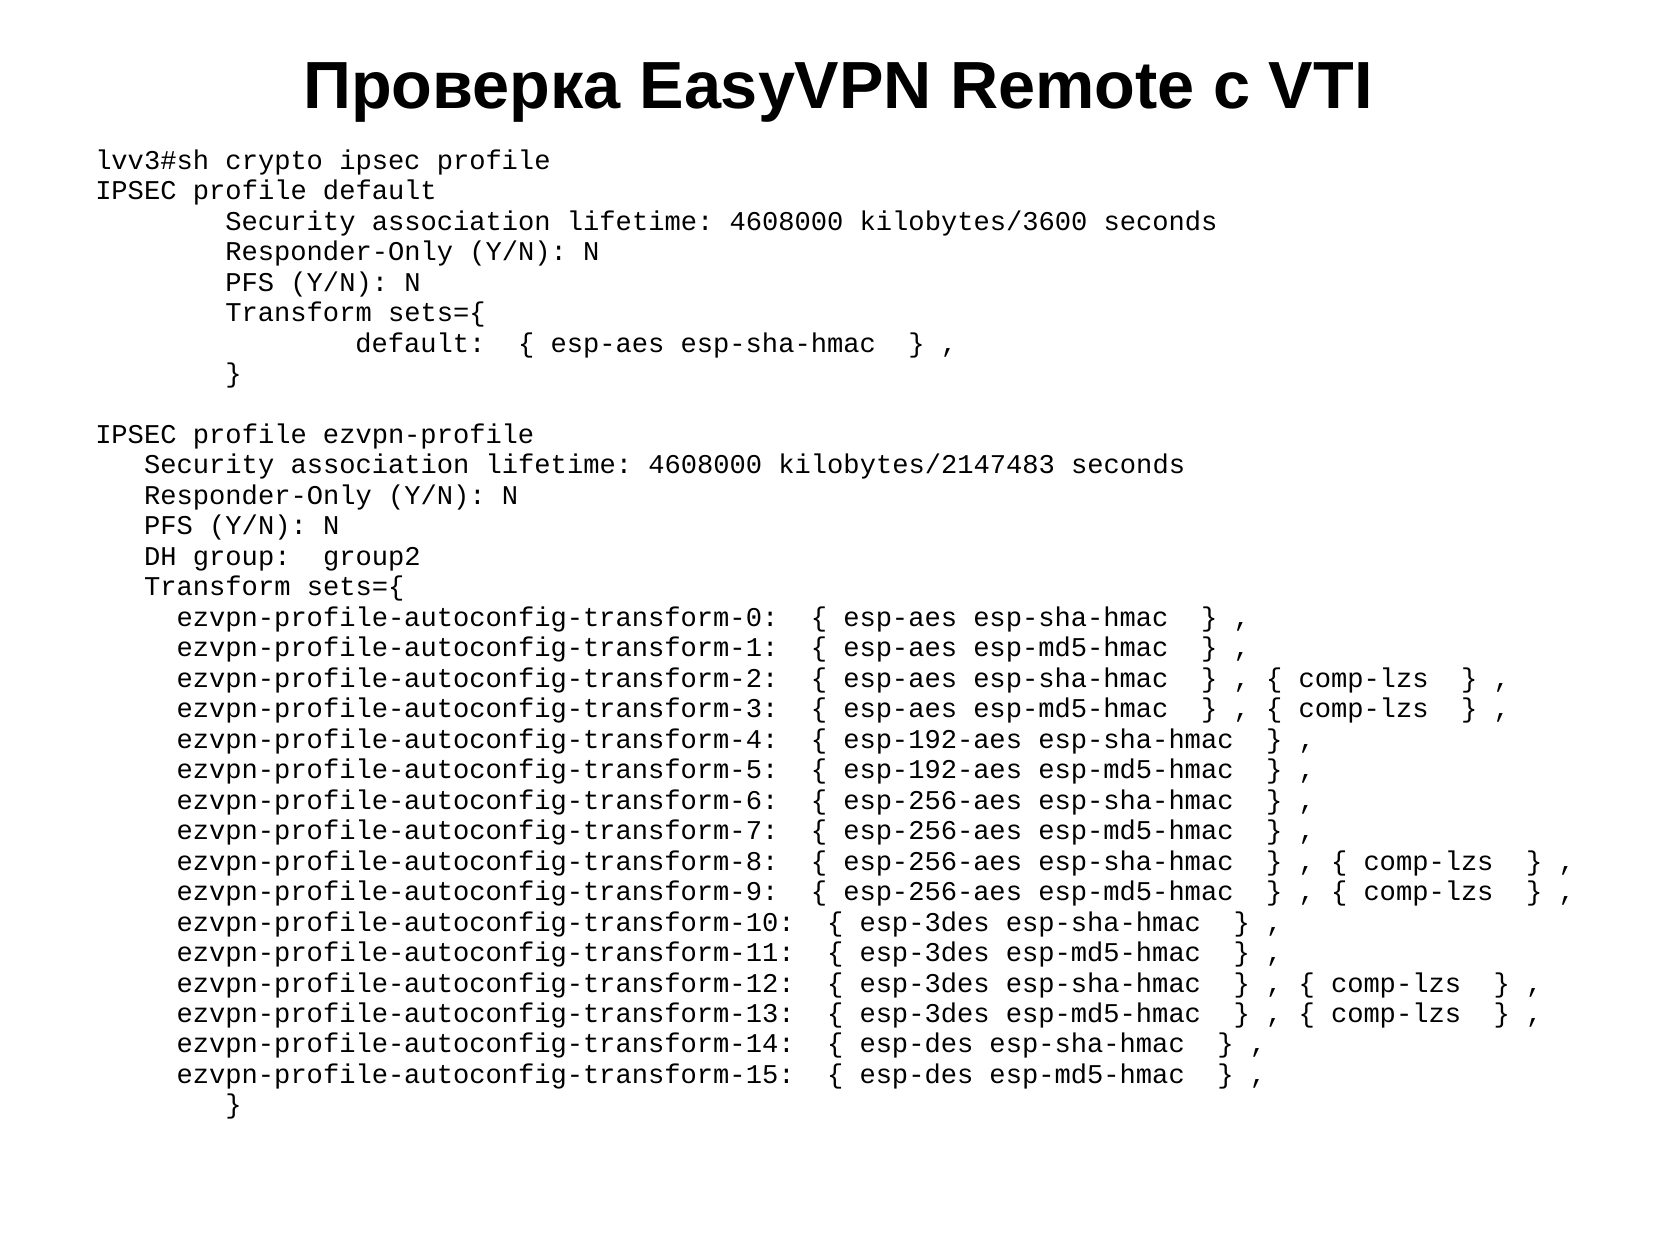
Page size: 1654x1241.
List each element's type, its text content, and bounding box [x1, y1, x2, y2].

text_box Проверка EasyVPN Remote с VTI [64, 37, 1613, 130]
list lvv3#sh crypto ipsec profile IPSEC profile default Security association lifetime: 4608000 kilobytes/3600 seconds Responder-Only (Y/N): N PFS (Y/N): N Transform sets={ default: { esp-aes esp-sha-hmac } , } IPSEC profile ezvpn-profile Security association lifetime: 4608000 kilobytes/2147483 seconds Responder-Only (Y/N): N PFS (Y/N): N DH group: group2 Transform sets={ ezvpn-profile-autoconfig-transform-0: { esp-aes esp-sha-hmac } , ezvpn-profile-autoconfig-transform-1: { esp-aes esp-md5-hmac } , ezvpn-profile-autoconfig-transform-2: { esp-aes esp-sha-hmac } , { comp-lzs } , ezvpn-profile-autoconfig-transform-3: { esp-aes esp-md5-hmac } , { comp-lzs } , ezvpn-profile-autoconfig-transform-4: { esp-192-aes esp-sha-hmac } , ezvpn-profile-autoconfig-transform-5: { esp-192-aes esp-md5-hmac } , ezvpn-profile-autoconfig-transform-6: { esp-256-aes esp-sha-hmac } , ezvpn-profile-autoconfig-transform-7: { esp-256-aes esp-md5-hmac } , ezvpn-profile-autoconfig-transform-8: { esp-256-aes esp-sha-hmac } , { comp-lzs } , ezvpn-profile-autoconfig-transform-9: { esp-256-aes esp-md5-hmac } , { comp-lzs } , ezvpn-profile-autoconfig-transform-10: { esp-3des esp-sha-hmac } , ezvpn-profile-autoconfig-transform-11: { esp-3des esp-md5-hmac } , ezvpn-profile-autoconfig-transform-12: { esp-3des esp-sha-hmac } , { comp-lzs } , ezvpn-profile-autoconfig-transform-13: { esp-3des esp-md5-hmac } , { comp-lzs } , ezvpn-profile-autoconfig-transform-14: { esp-des esp-sha-hmac } , ezvpn-profile-autoconfig-transform-15: { esp-des esp-md5-hmac } , } [95, 146, 1618, 1213]
